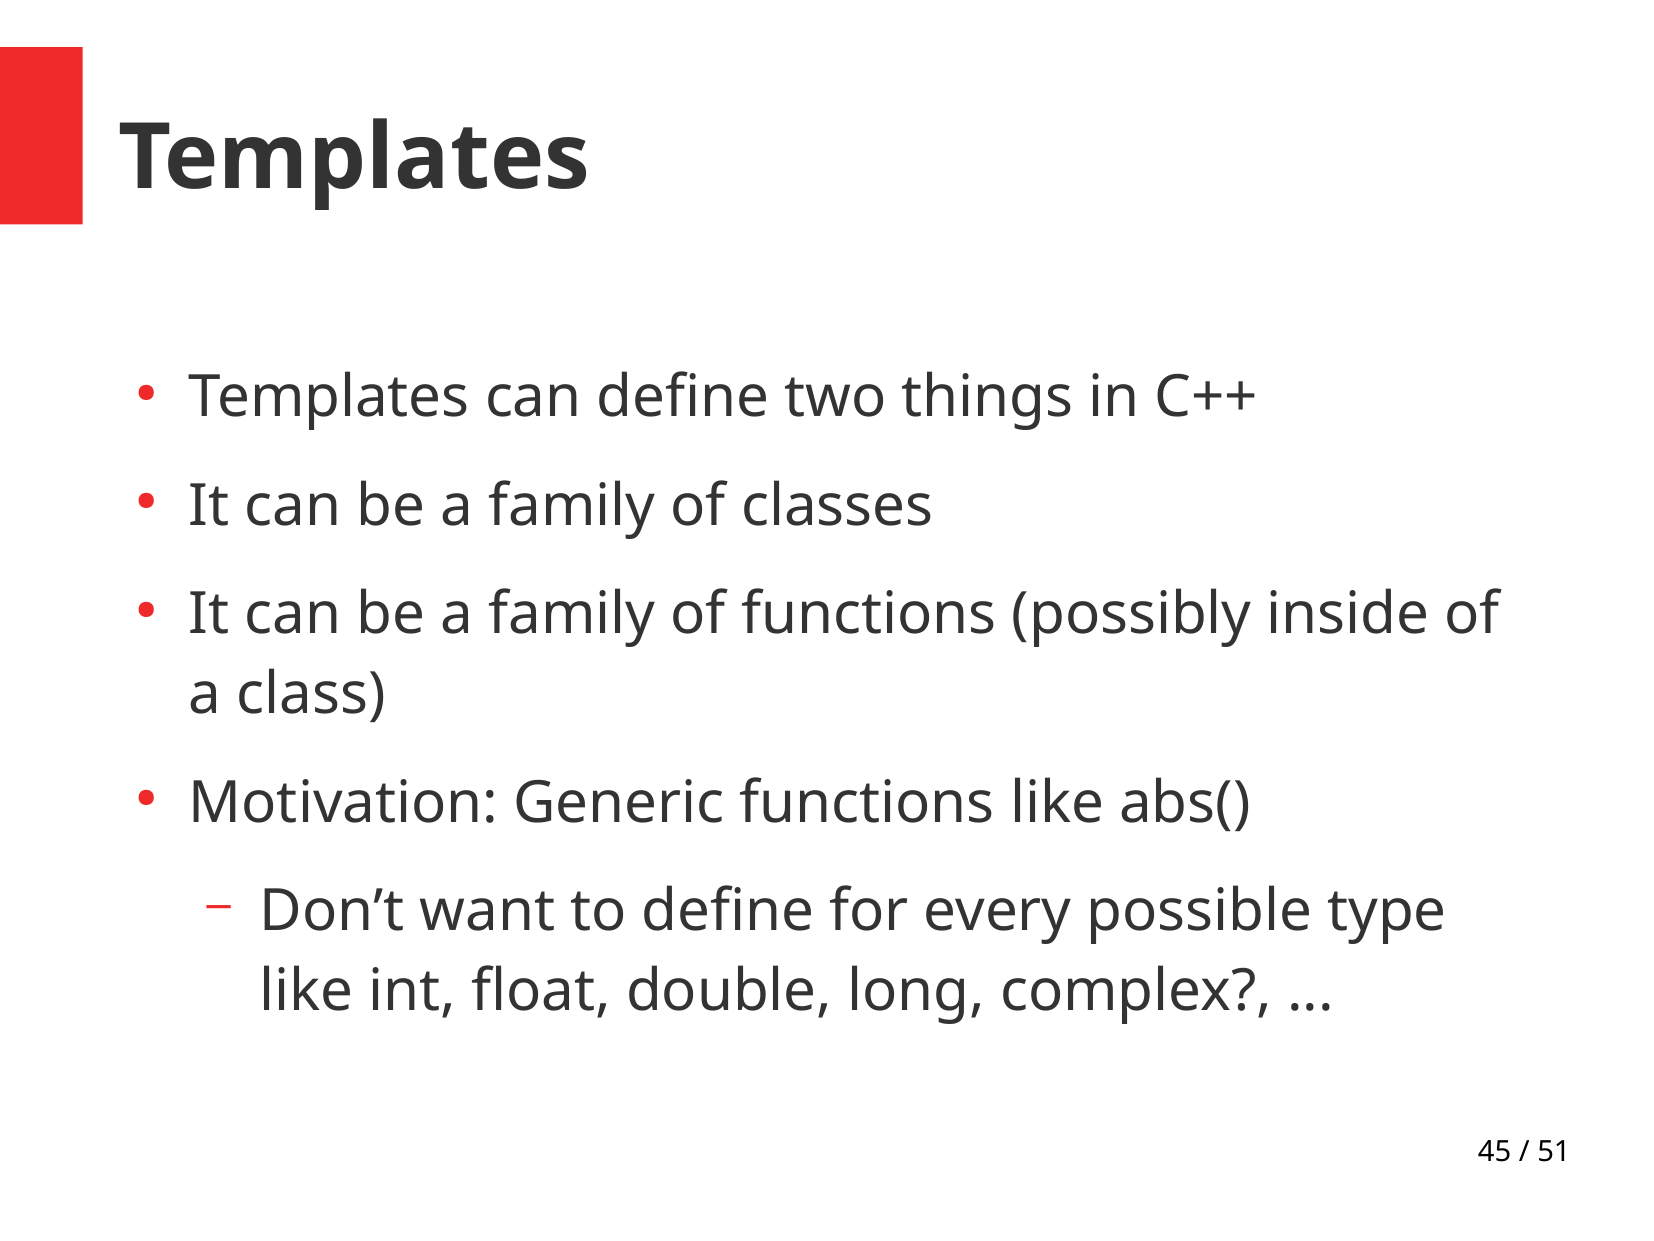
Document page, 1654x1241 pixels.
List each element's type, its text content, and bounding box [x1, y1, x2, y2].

title Templates [118, 49, 1571, 257]
list Templates can define two things in C++ It can be a family of classes It can be a family of functions (possibly inside of a class) Motivation: Generic functions like abs() Don’t want to define for every possible type like int, float, double, long, complex?, ... [118, 354, 1536, 1074]
